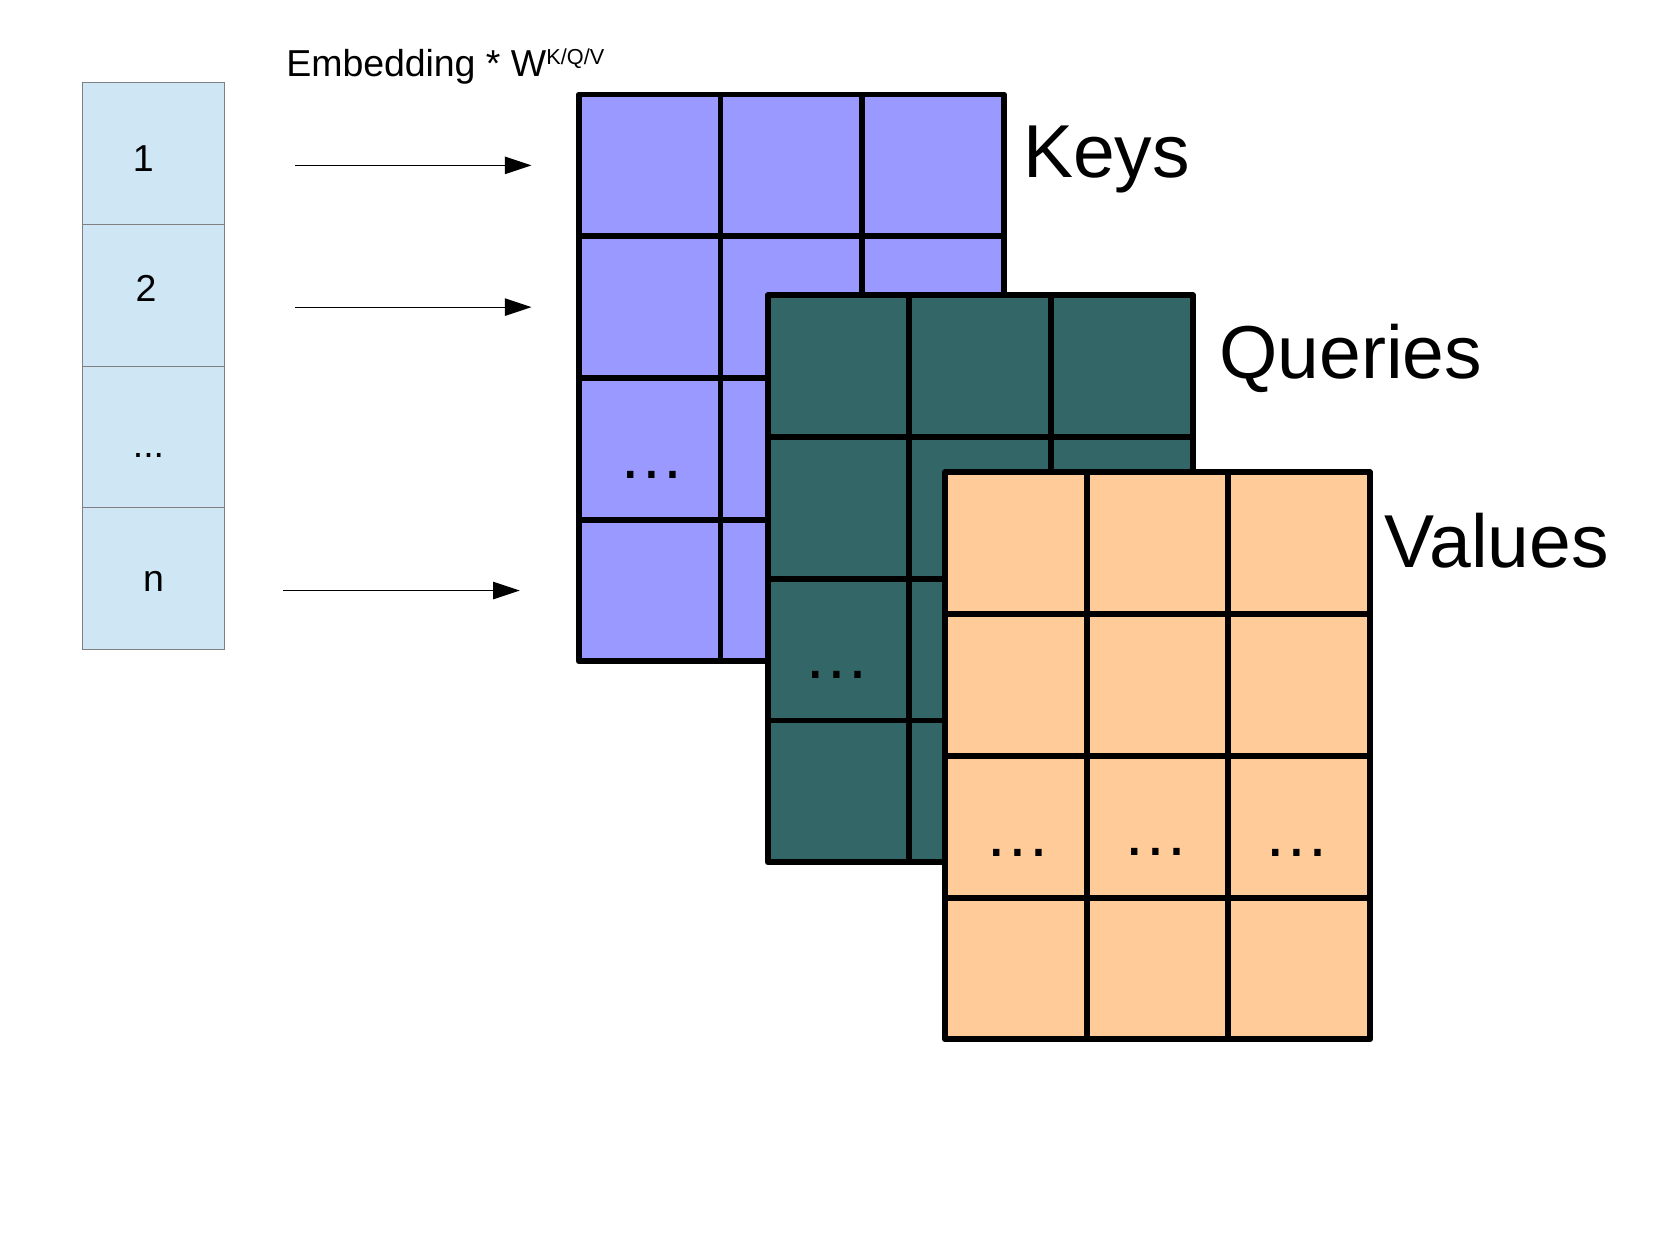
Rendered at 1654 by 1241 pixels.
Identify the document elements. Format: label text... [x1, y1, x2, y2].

text_box … [594, 401, 709, 509]
text_box Keys [1008, 101, 1205, 201]
text_box 1 [118, 129, 169, 187]
text_box 2 [120, 259, 172, 317]
text_box … [779, 601, 894, 709]
text_box ... [118, 415, 179, 473]
text_box [578, 94, 1371, 1040]
text_box Values [1370, 491, 1630, 675]
text_box n [82, 507, 225, 650]
text_box … [1240, 779, 1355, 887]
text_box … [960, 779, 1075, 887]
text_box [82, 82, 225, 507]
text_box Embedding * WK/Q/V [271, 35, 620, 93]
text_box … [1098, 778, 1213, 886]
text_box Queries [1204, 302, 1497, 402]
